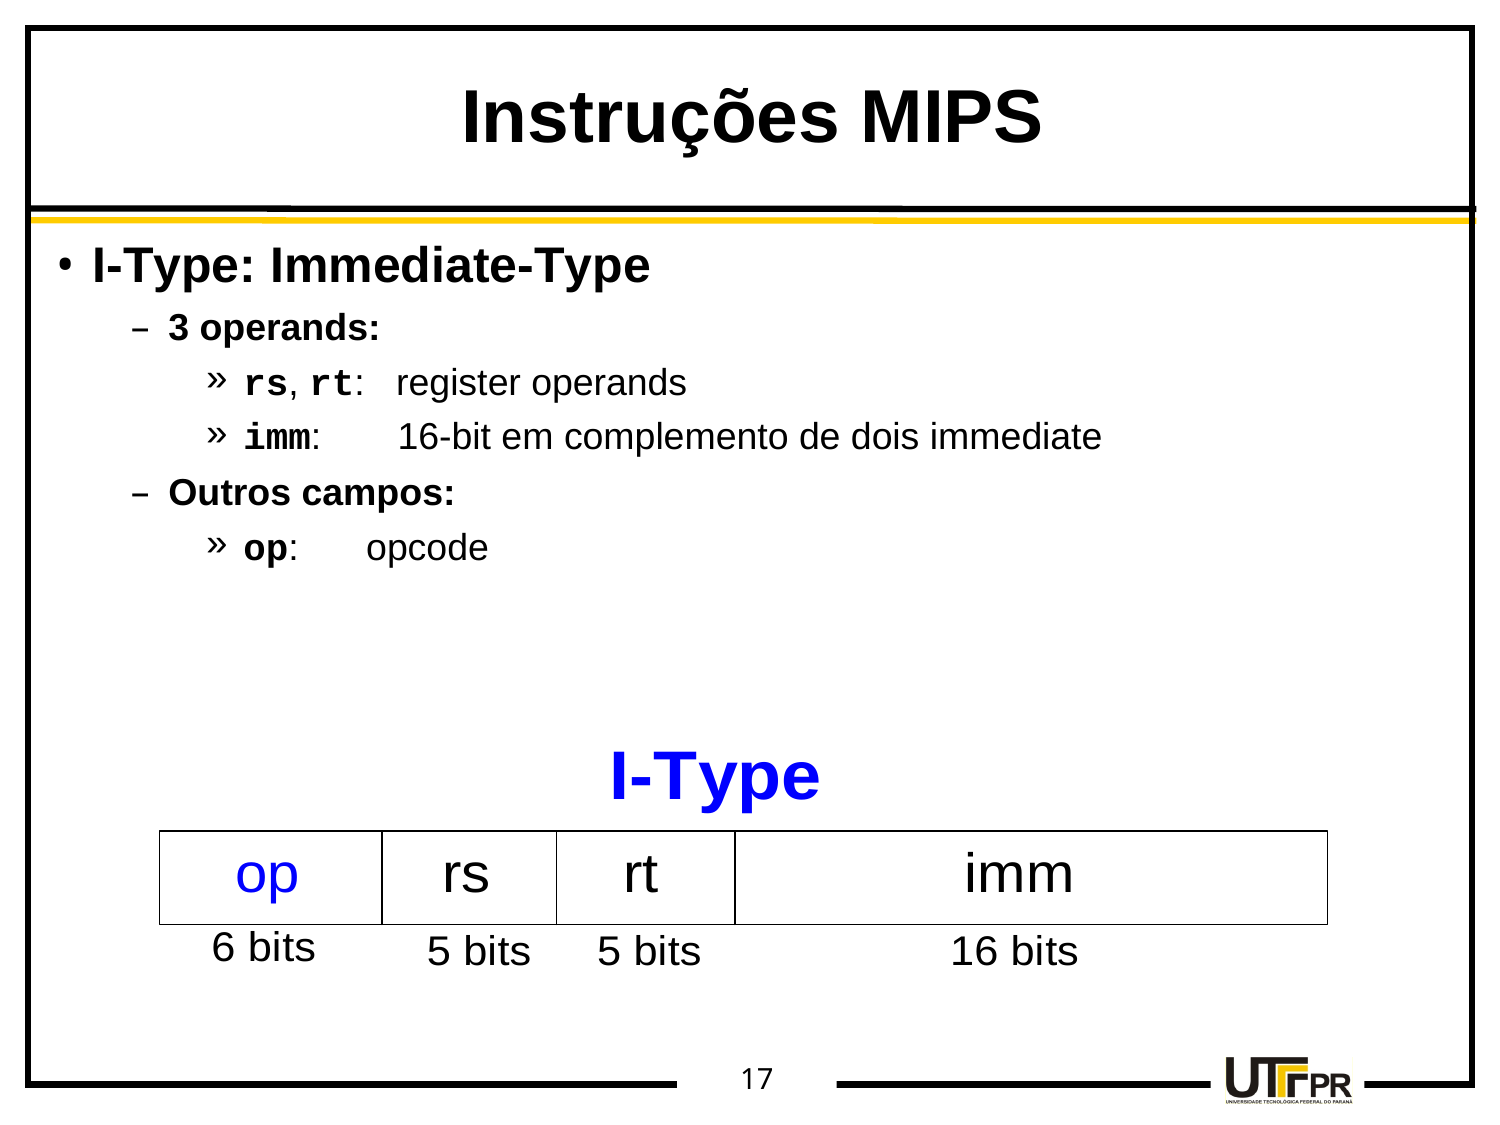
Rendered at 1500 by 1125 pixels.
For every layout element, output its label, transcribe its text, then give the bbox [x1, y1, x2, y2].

chart [150, 723, 1338, 1000]
list I-Type: Immediate-Type 3 operands: rs, rt: register operands imm: 16-bit em complemento de dois immediate Outros campos: op: opcode [41, 231, 1447, 1125]
title Instruções MIPS [29, 29, 1477, 207]
